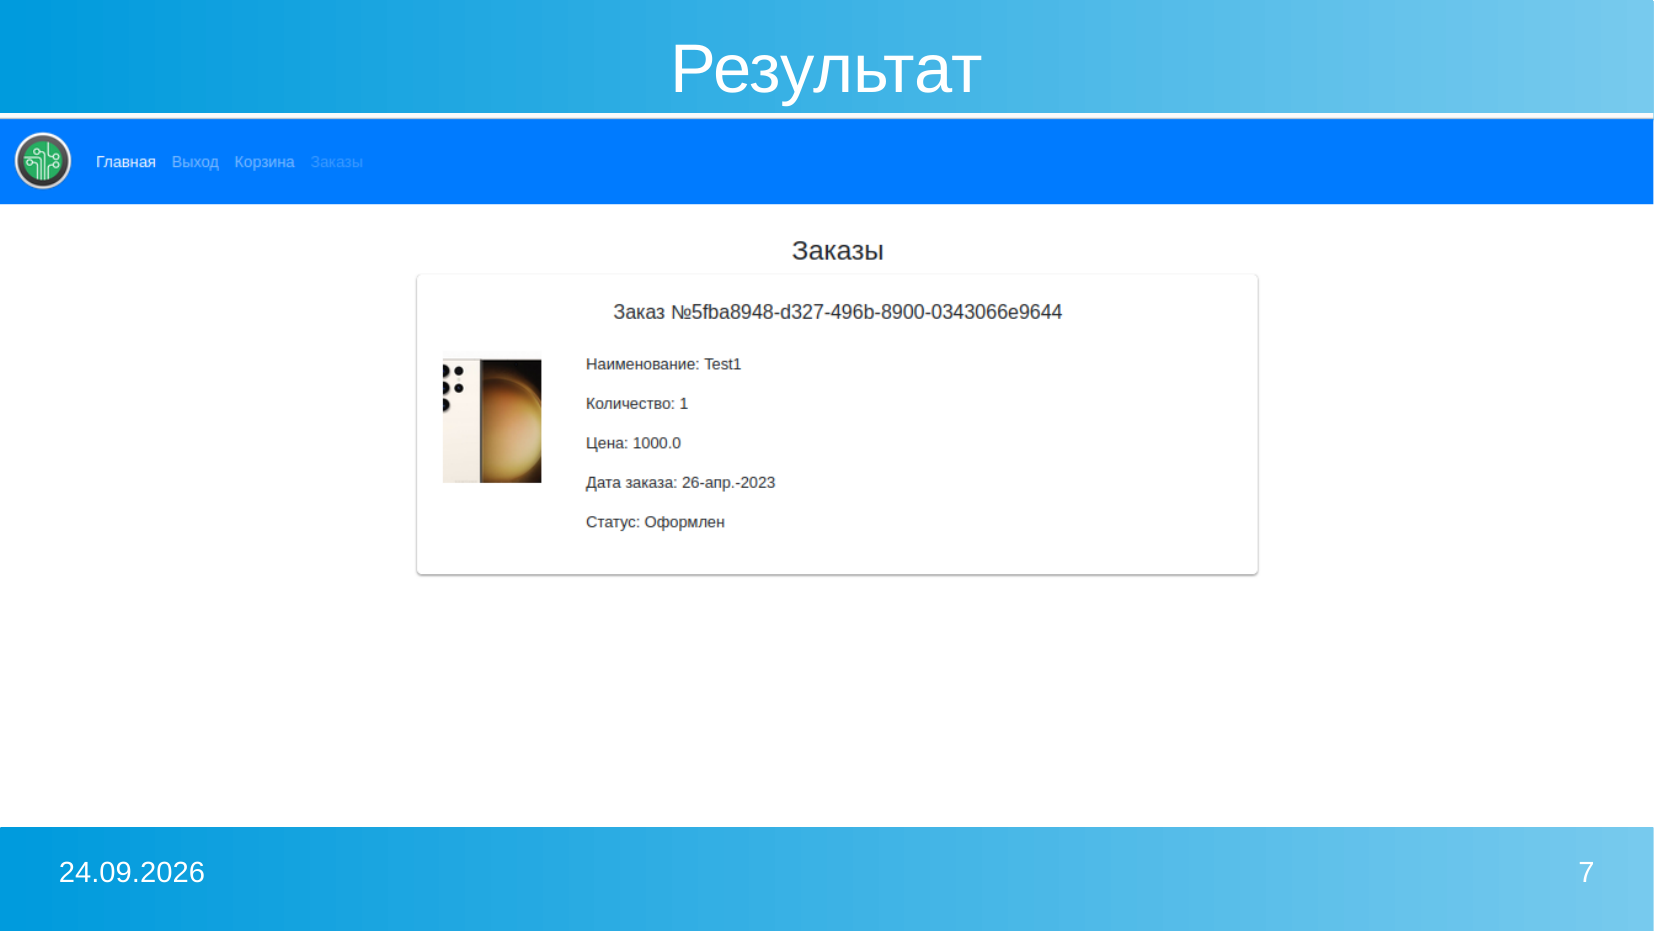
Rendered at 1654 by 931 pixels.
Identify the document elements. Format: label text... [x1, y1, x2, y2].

picture [0, 1, 1654, 821]
title Результат [59, 29, 1595, 108]
